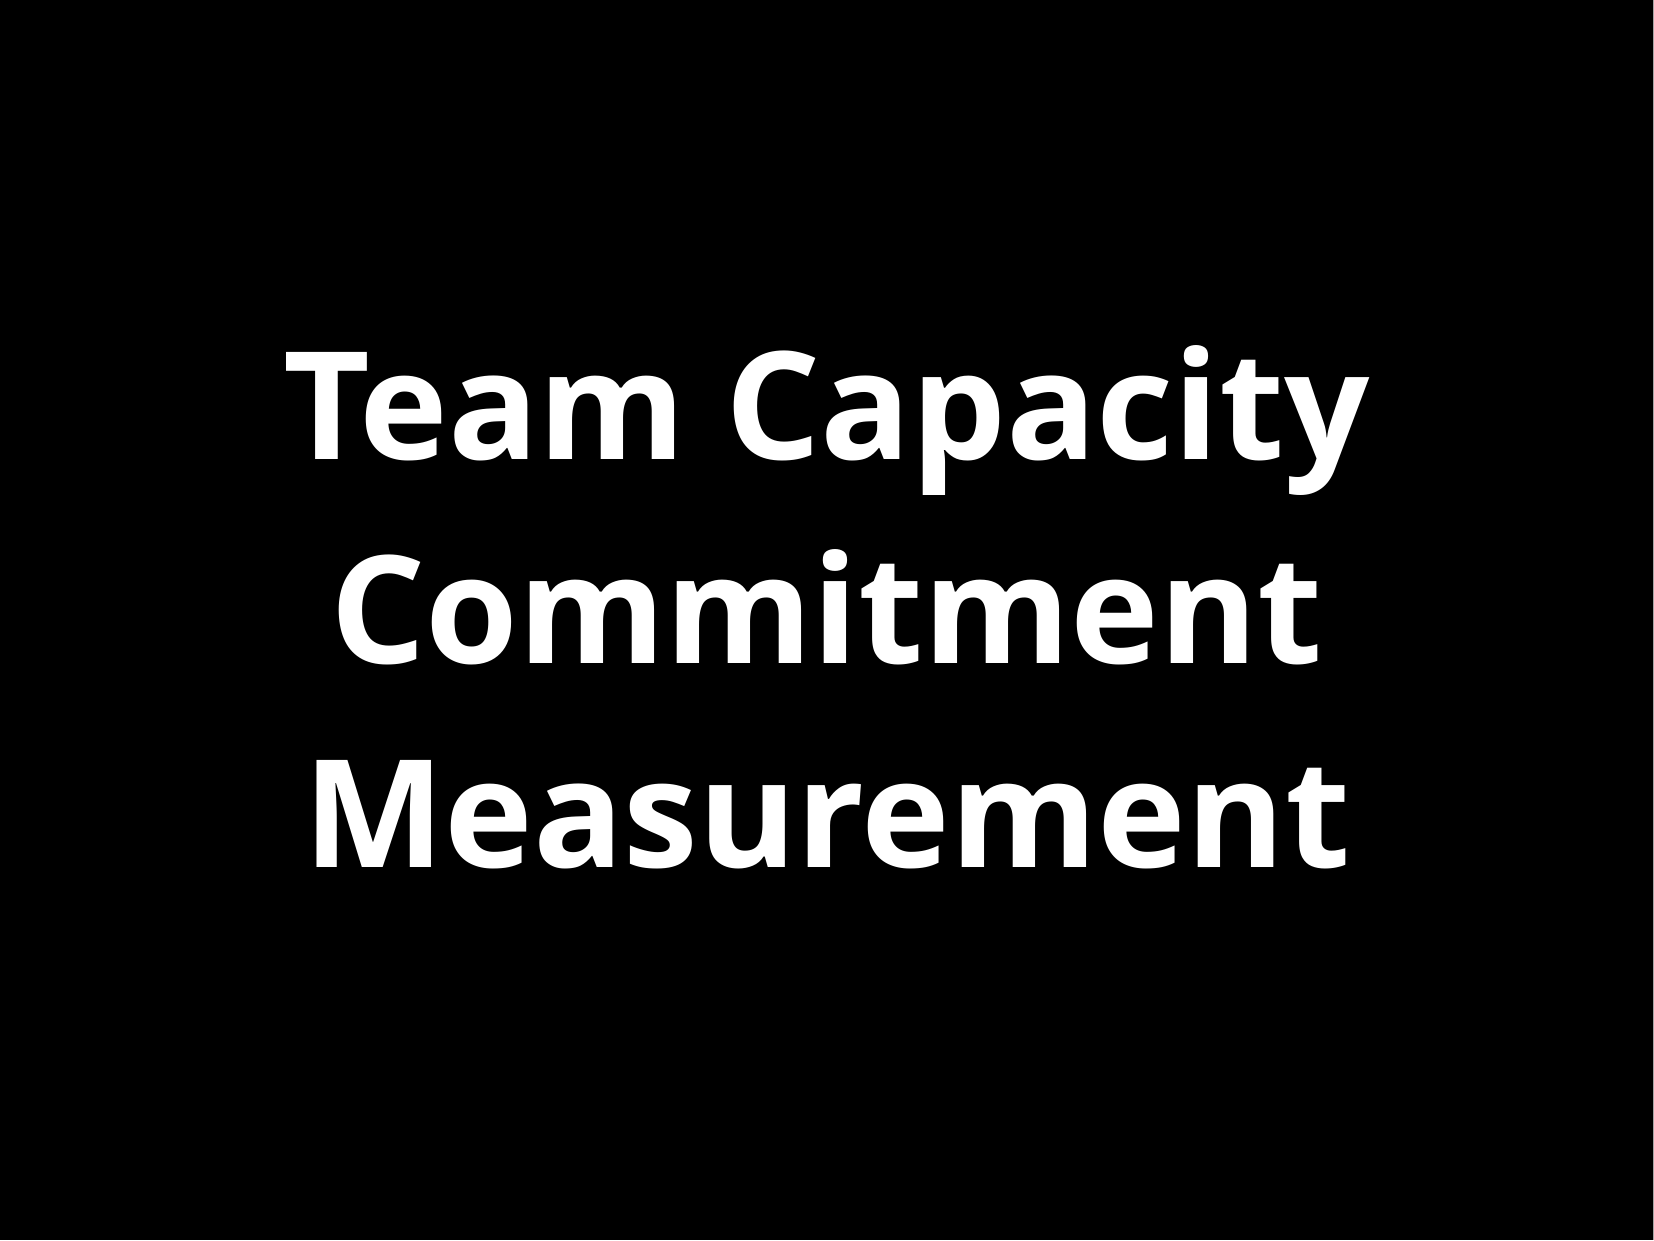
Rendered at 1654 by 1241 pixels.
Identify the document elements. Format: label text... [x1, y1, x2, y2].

title Team Capacity Commitment Measurement [82, 66, 1571, 1145]
